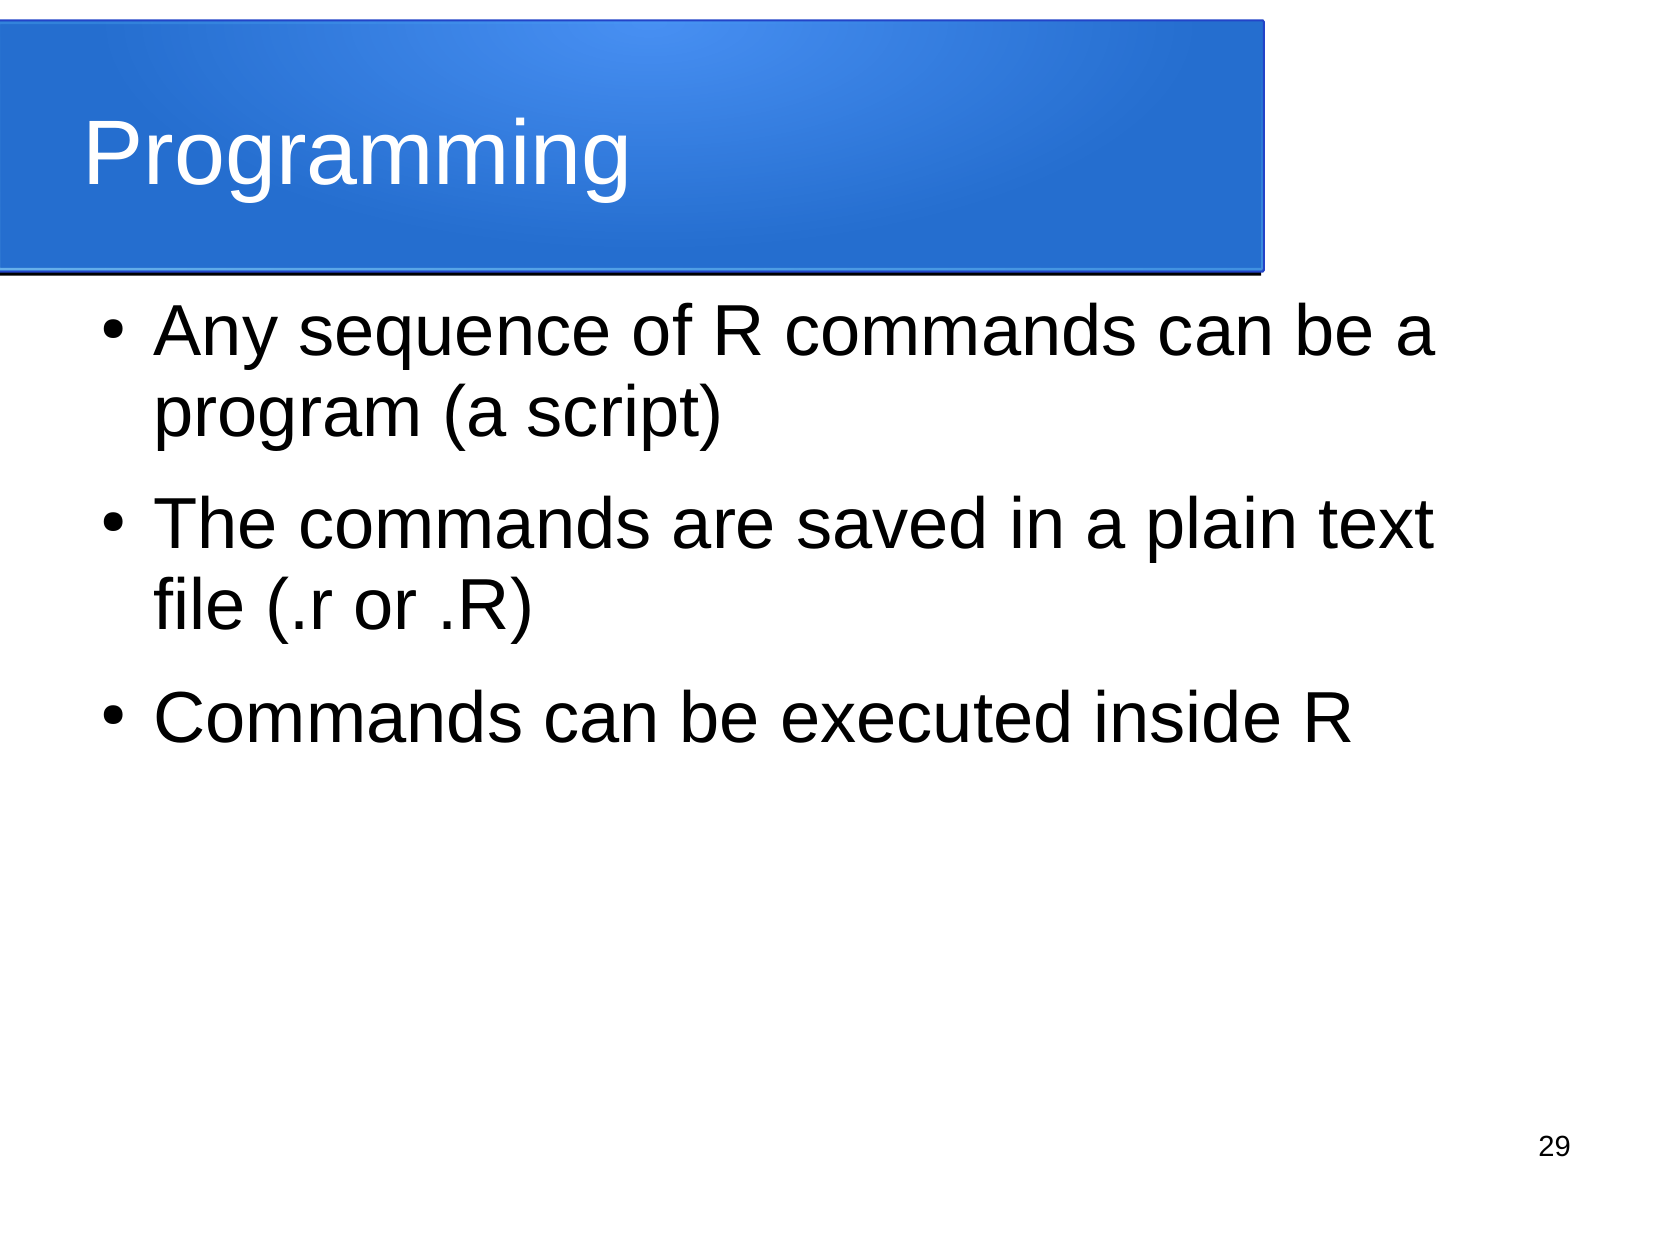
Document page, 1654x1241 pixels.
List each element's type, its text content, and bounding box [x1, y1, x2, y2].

list Any sequence of R commands can be a program (a script) The commands are saved in a plain text file (.r or .R) Commands can be executed inside R [82, 290, 1538, 1010]
title Programming [82, 49, 1554, 257]
